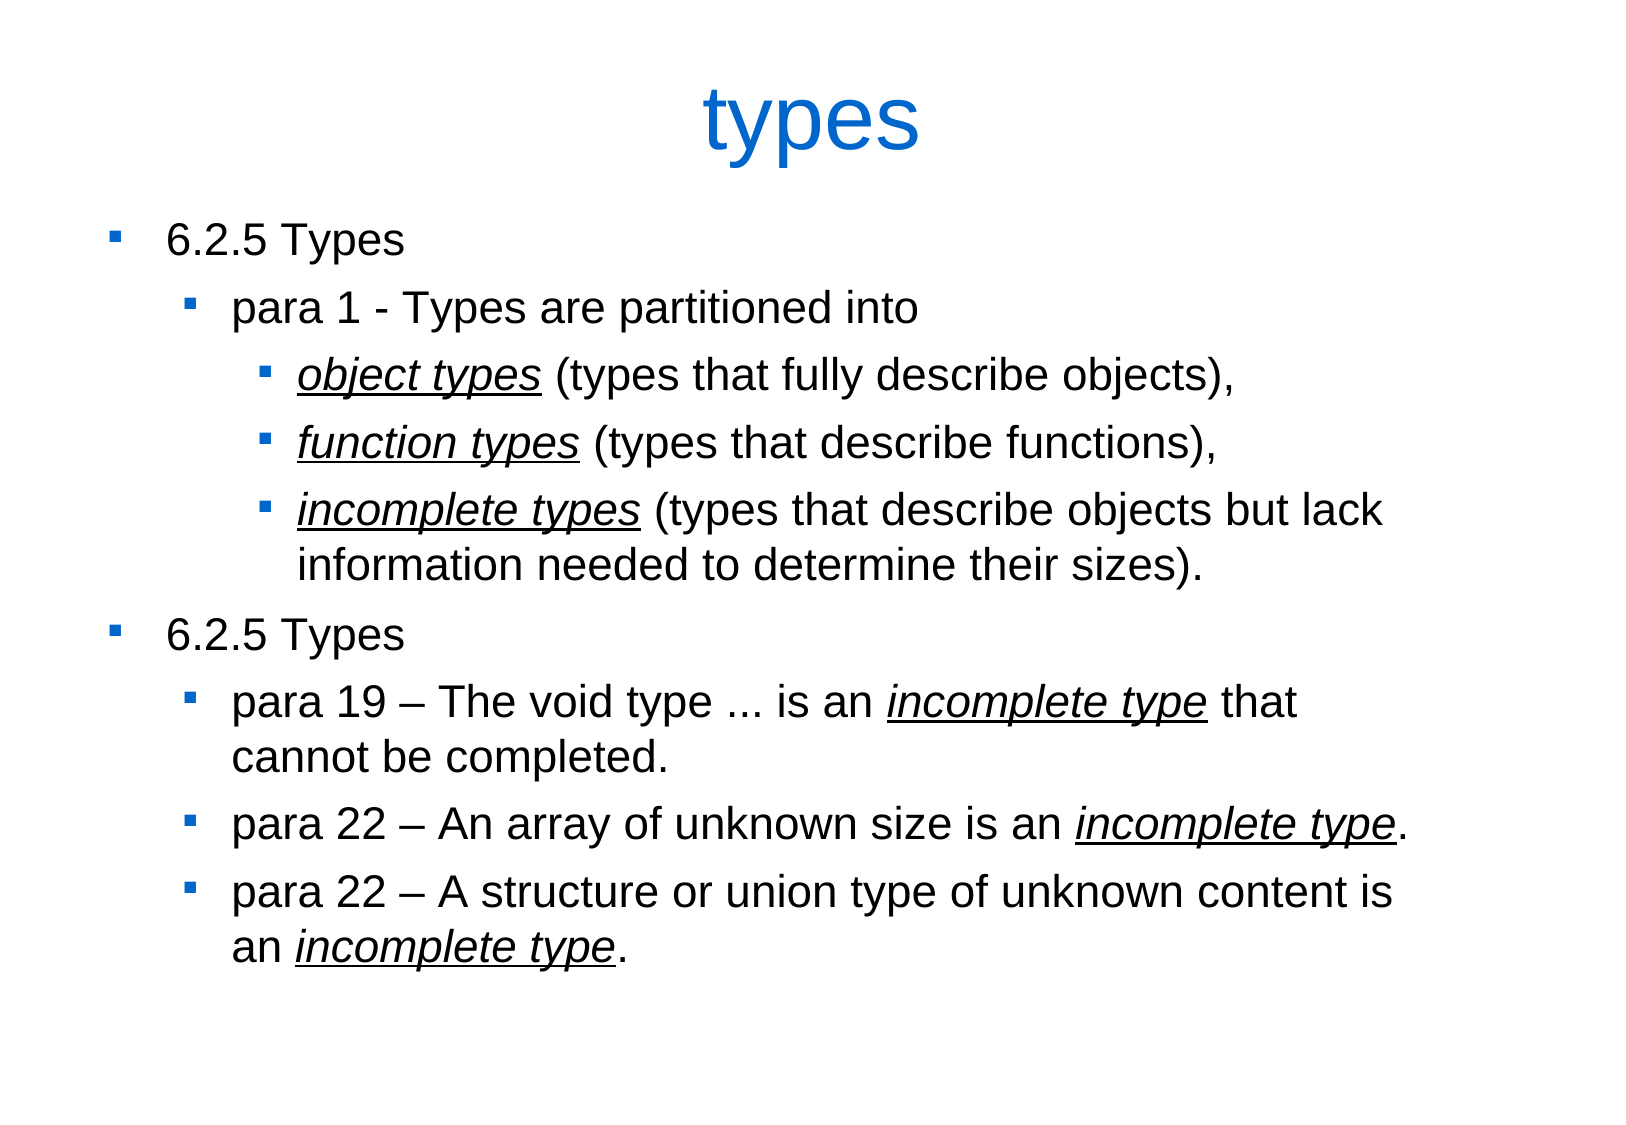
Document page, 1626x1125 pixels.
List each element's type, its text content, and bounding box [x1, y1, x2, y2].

list 6.2.5 Types para 1 - Types are partitioned into object types (types that fully describe objects), function types (types that describe functions), incomplete types (types that describe objects but lack information needed to determine their sizes). 6.2.5 Types para 19 – The void type ... is an incomplete type that cannot be completed. para 22 – An array of unknown size is an incomplete type. para 22 – A structure or union type of unknown content is an incomplete type. [94, 202, 1433, 945]
title types [147, 29, 1477, 197]
